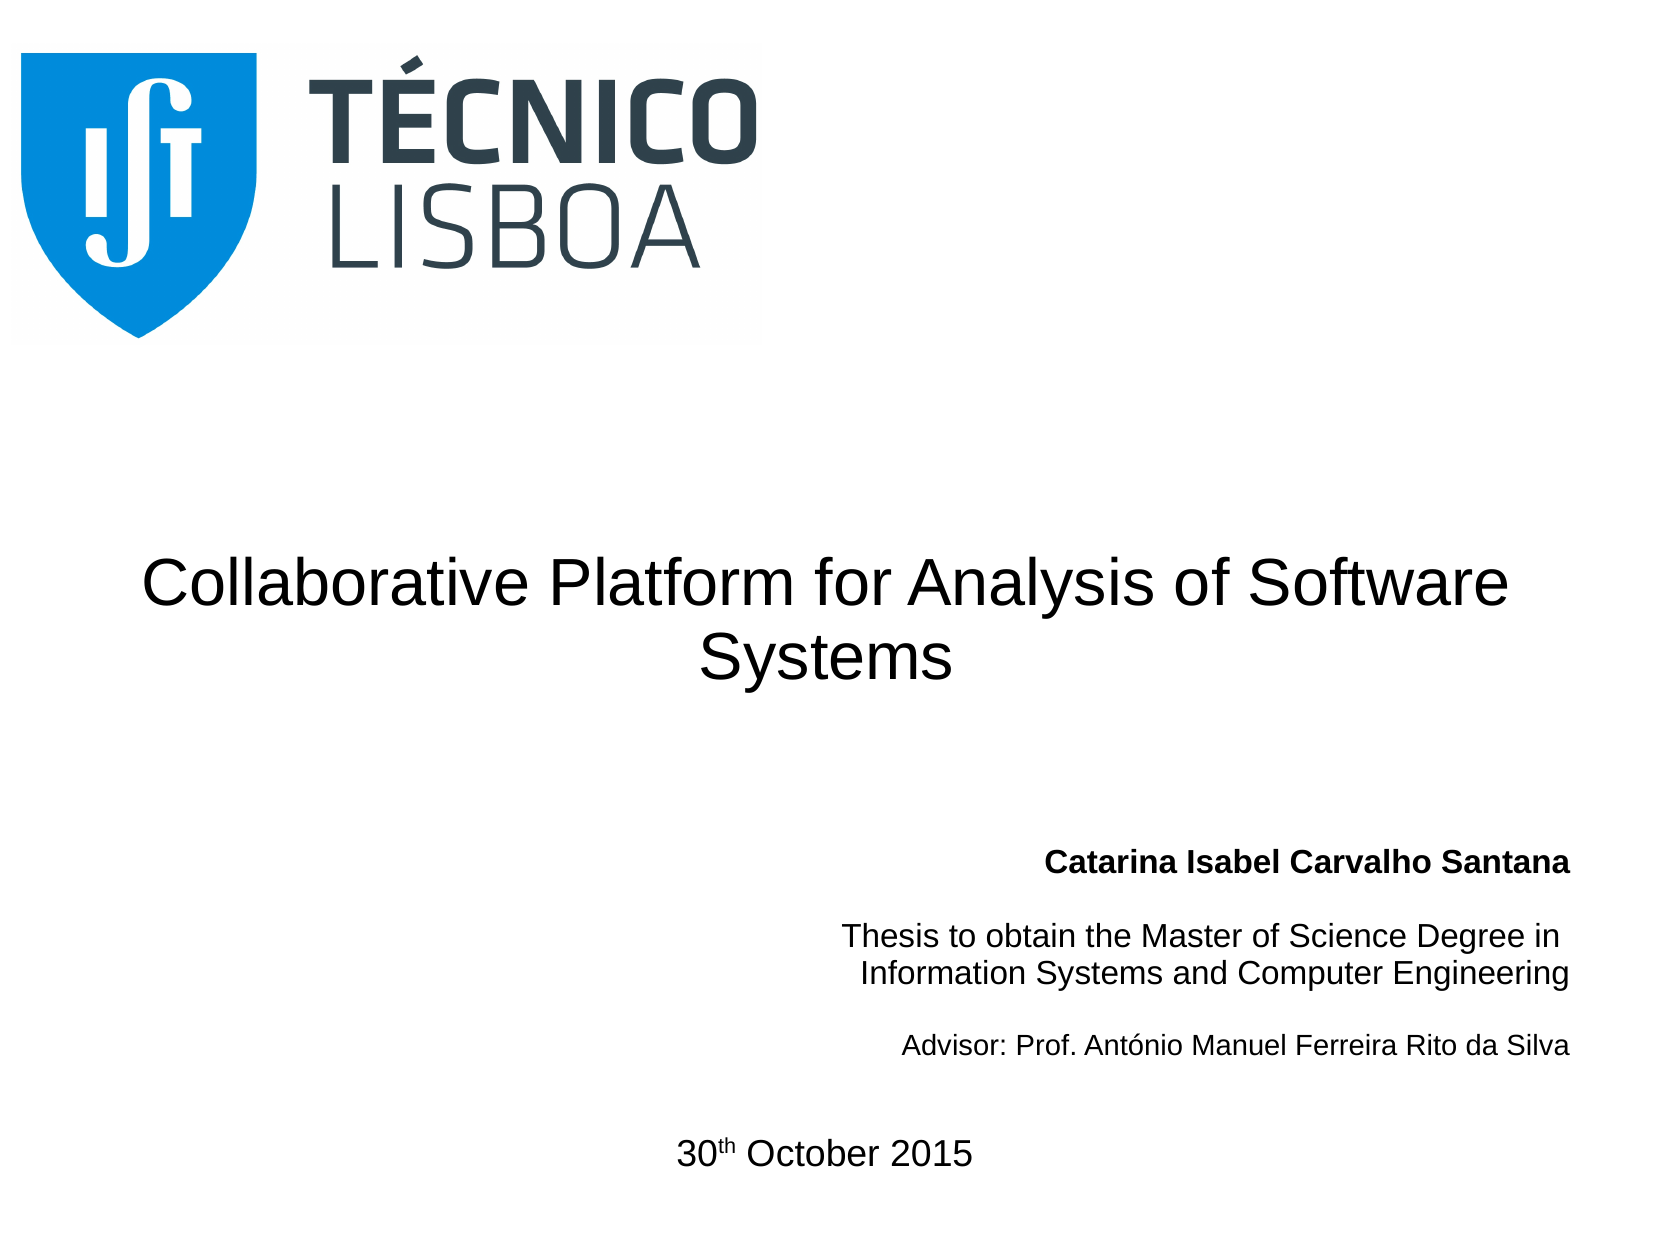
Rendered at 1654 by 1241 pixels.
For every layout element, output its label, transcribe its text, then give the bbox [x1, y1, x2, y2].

text_box 30th October 2015 [661, 1125, 992, 1183]
picture [11, 43, 762, 346]
subtitle Collaborative Platform for Analysis of Software Systems Catarina Isabel Carvalho Santana Thesis to obtain the Master of Science Degree in Information Systems and Computer Engineering Advisor: Prof. António Manuel Ferreira Rito da Silva [82, 285, 1571, 1241]
